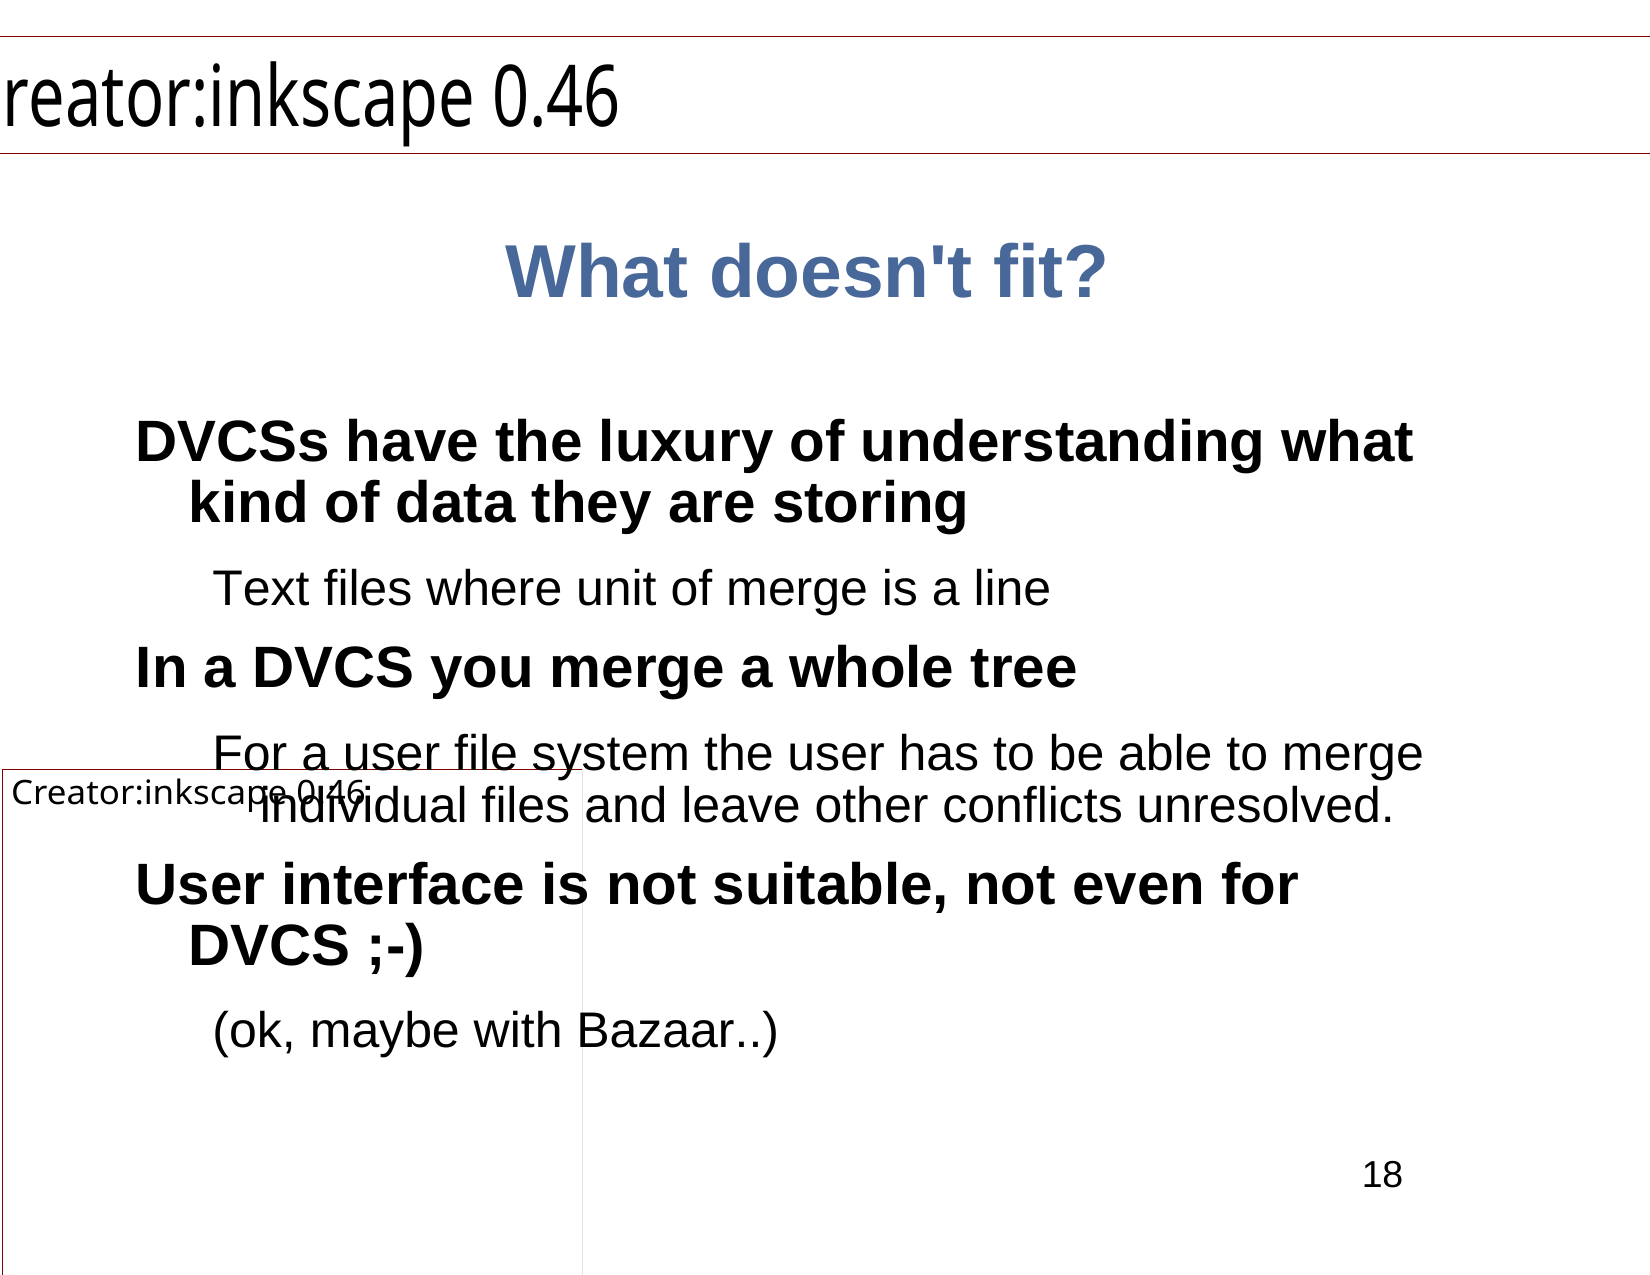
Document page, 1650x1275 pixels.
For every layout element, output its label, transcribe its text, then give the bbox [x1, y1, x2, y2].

title What doesn't fit? [118, 177, 1498, 371]
list DVCSs have the luxury of understanding what kind of data they are storing Text files where unit of merge is a line In a DVCS you merge a whole tree For a user file system the user has to be able to merge individual files and leave other conflicts unresolved. User interface is not suitable, not even for DVCS ;-) (ok, maybe with Bazaar..) [118, 413, 1498, 1126]
